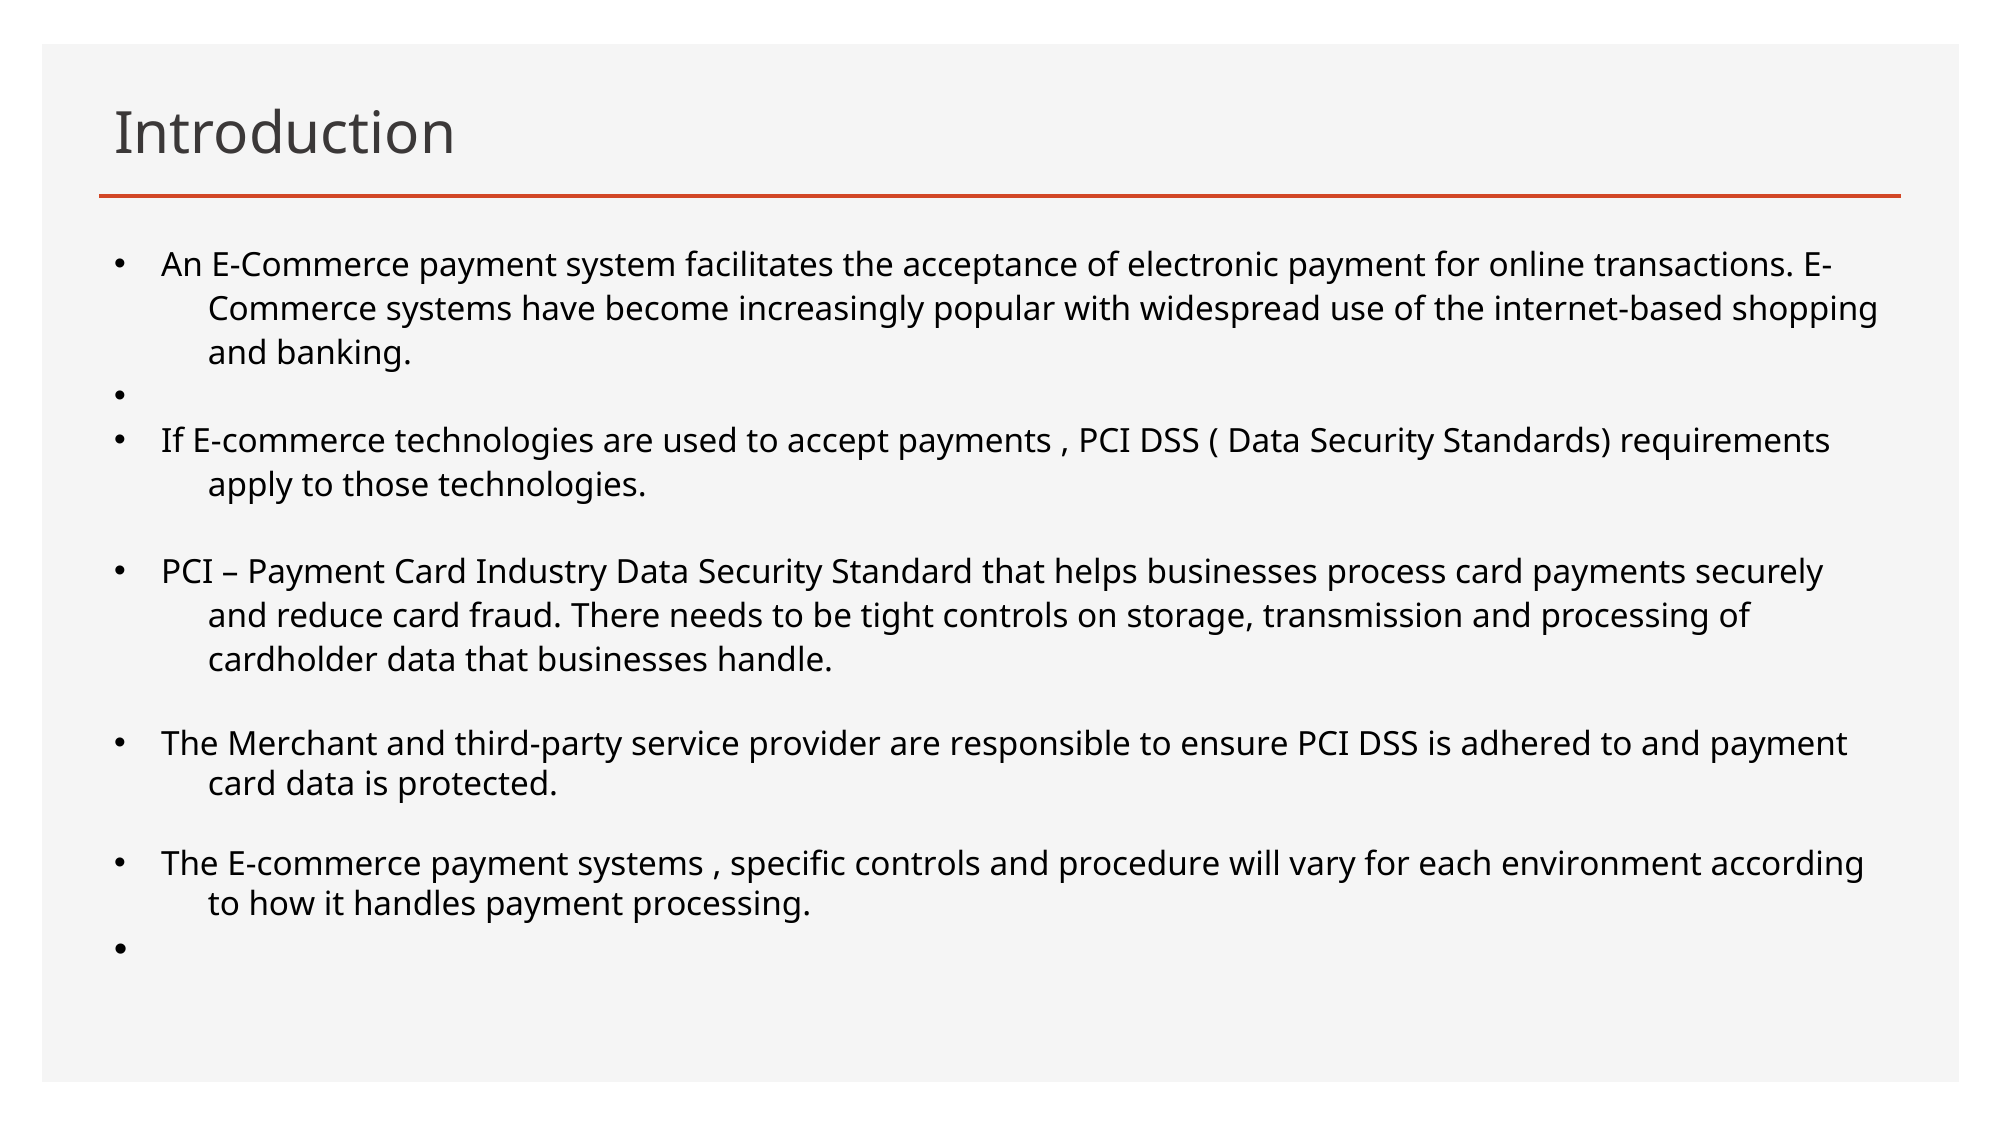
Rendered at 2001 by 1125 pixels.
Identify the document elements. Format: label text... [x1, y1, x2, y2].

text_box An E-Commerce payment system facilitates the acceptance of electronic payment for online transactions. E-Commerce systems have become increasingly popular with widespread use of the internet-based shopping and banking. If E-commerce technologies are used to accept payments , PCI DSS ( Data Security Standards) requirements apply to those technologies. PCI – Payment Card Industry Data Security Standard that helps businesses process card payments securely and reduce card fraud. There needs to be tight controls on storage, transmission and processing of cardholder data that businesses handle. The Merchant and third-party service provider are responsible to ensure PCI DSS is adhered to and payment card data is protected. The E-commerce payment systems , specific controls and procedure will vary for each environment according to how it handles payment processing. [99, 232, 1901, 979]
title Introduction [99, 73, 1901, 197]
